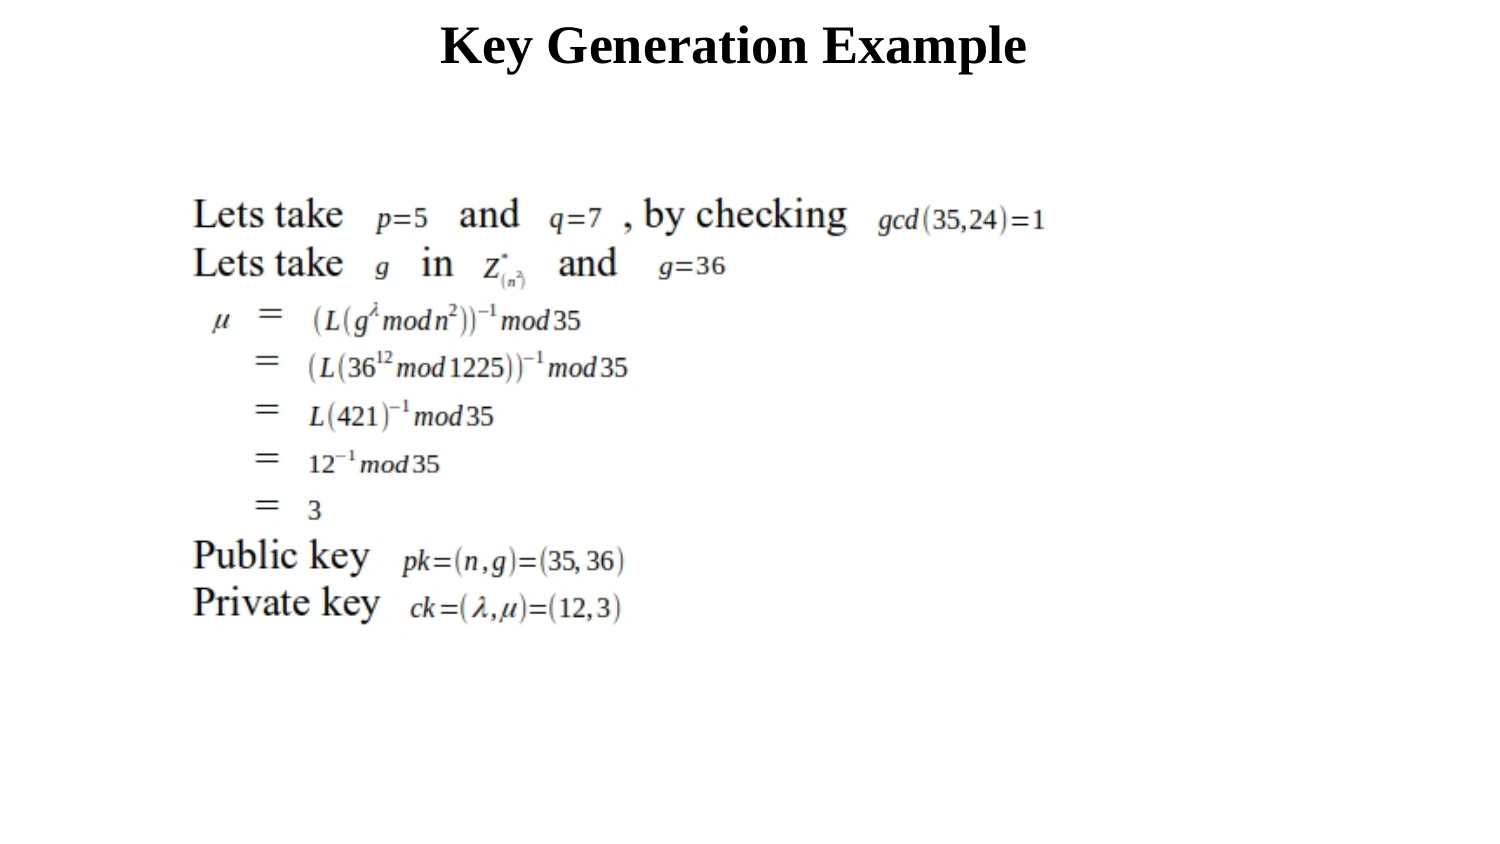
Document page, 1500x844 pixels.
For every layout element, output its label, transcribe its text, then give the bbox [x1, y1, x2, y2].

text_box Key Generation Example [425, 7, 1264, 83]
picture [59, 129, 1441, 806]
